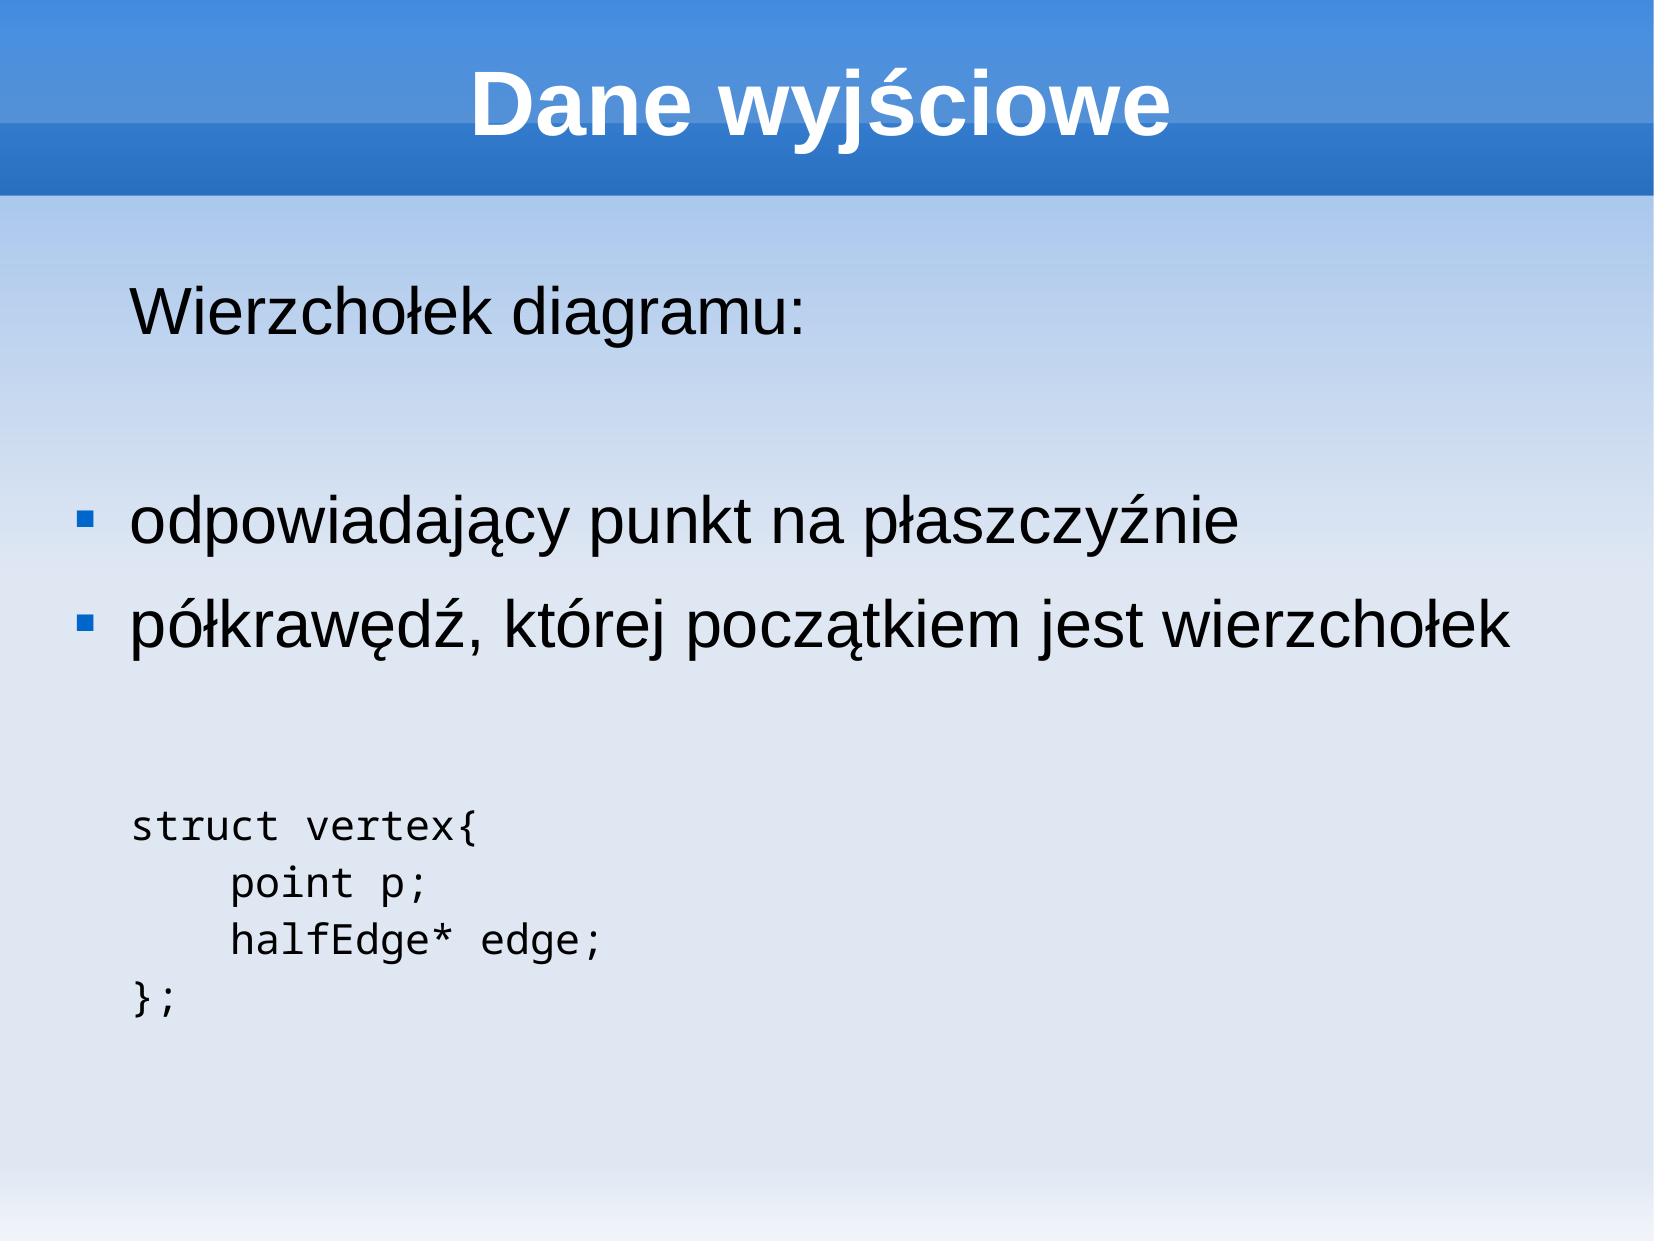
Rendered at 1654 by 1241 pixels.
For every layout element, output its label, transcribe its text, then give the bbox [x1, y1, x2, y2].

title Dane wyjściowe [76, 0, 1565, 208]
list Wierzchołek diagramu: odpowiadający punkt na płaszczyźnie półkrawędź, której początkiem jest wierzchołek struct vertex{ point p; halfEdge* edge; }; [59, 274, 1548, 990]
picture [0, 0, 1654, 1241]
